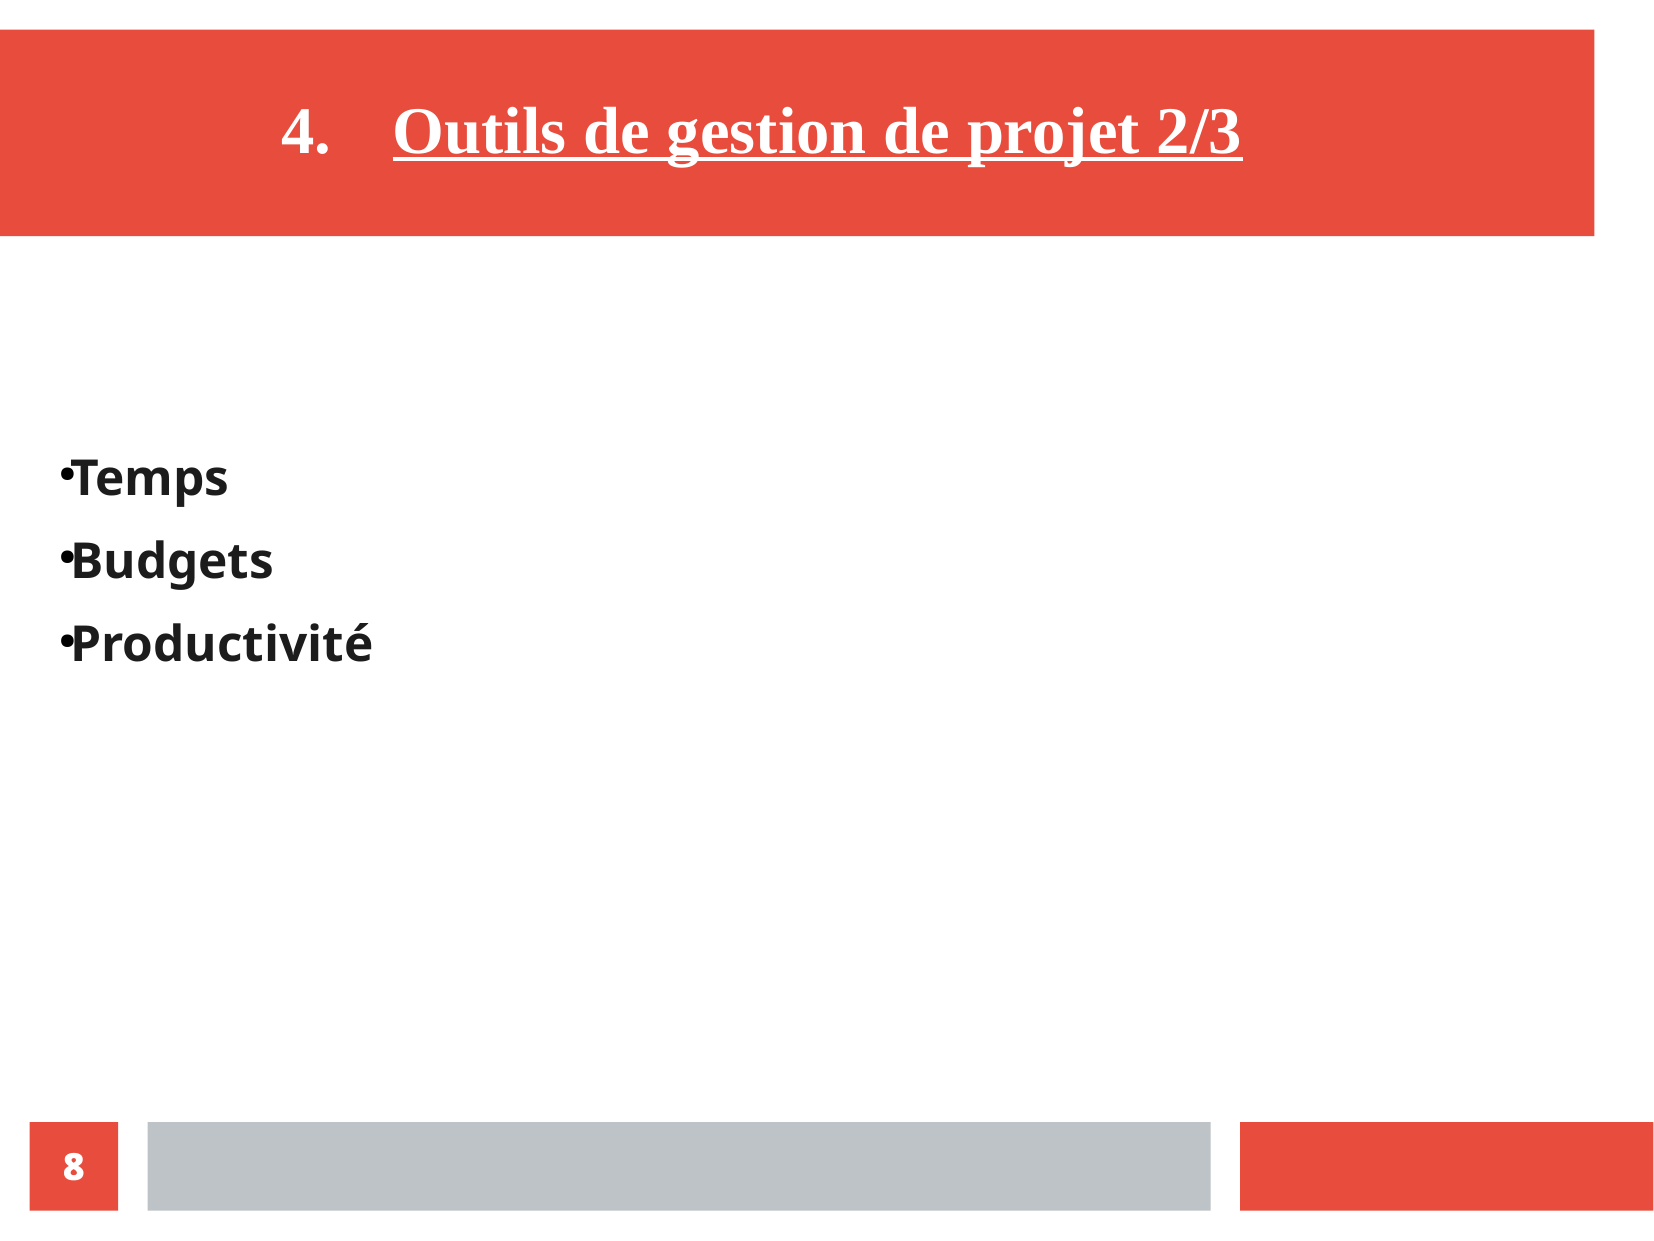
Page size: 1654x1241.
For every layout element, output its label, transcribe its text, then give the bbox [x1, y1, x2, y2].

title 4. Outils de gestion de projet 2/3 [208, 19, 1395, 168]
list Temps Budgets Productivité [59, 441, 1565, 809]
